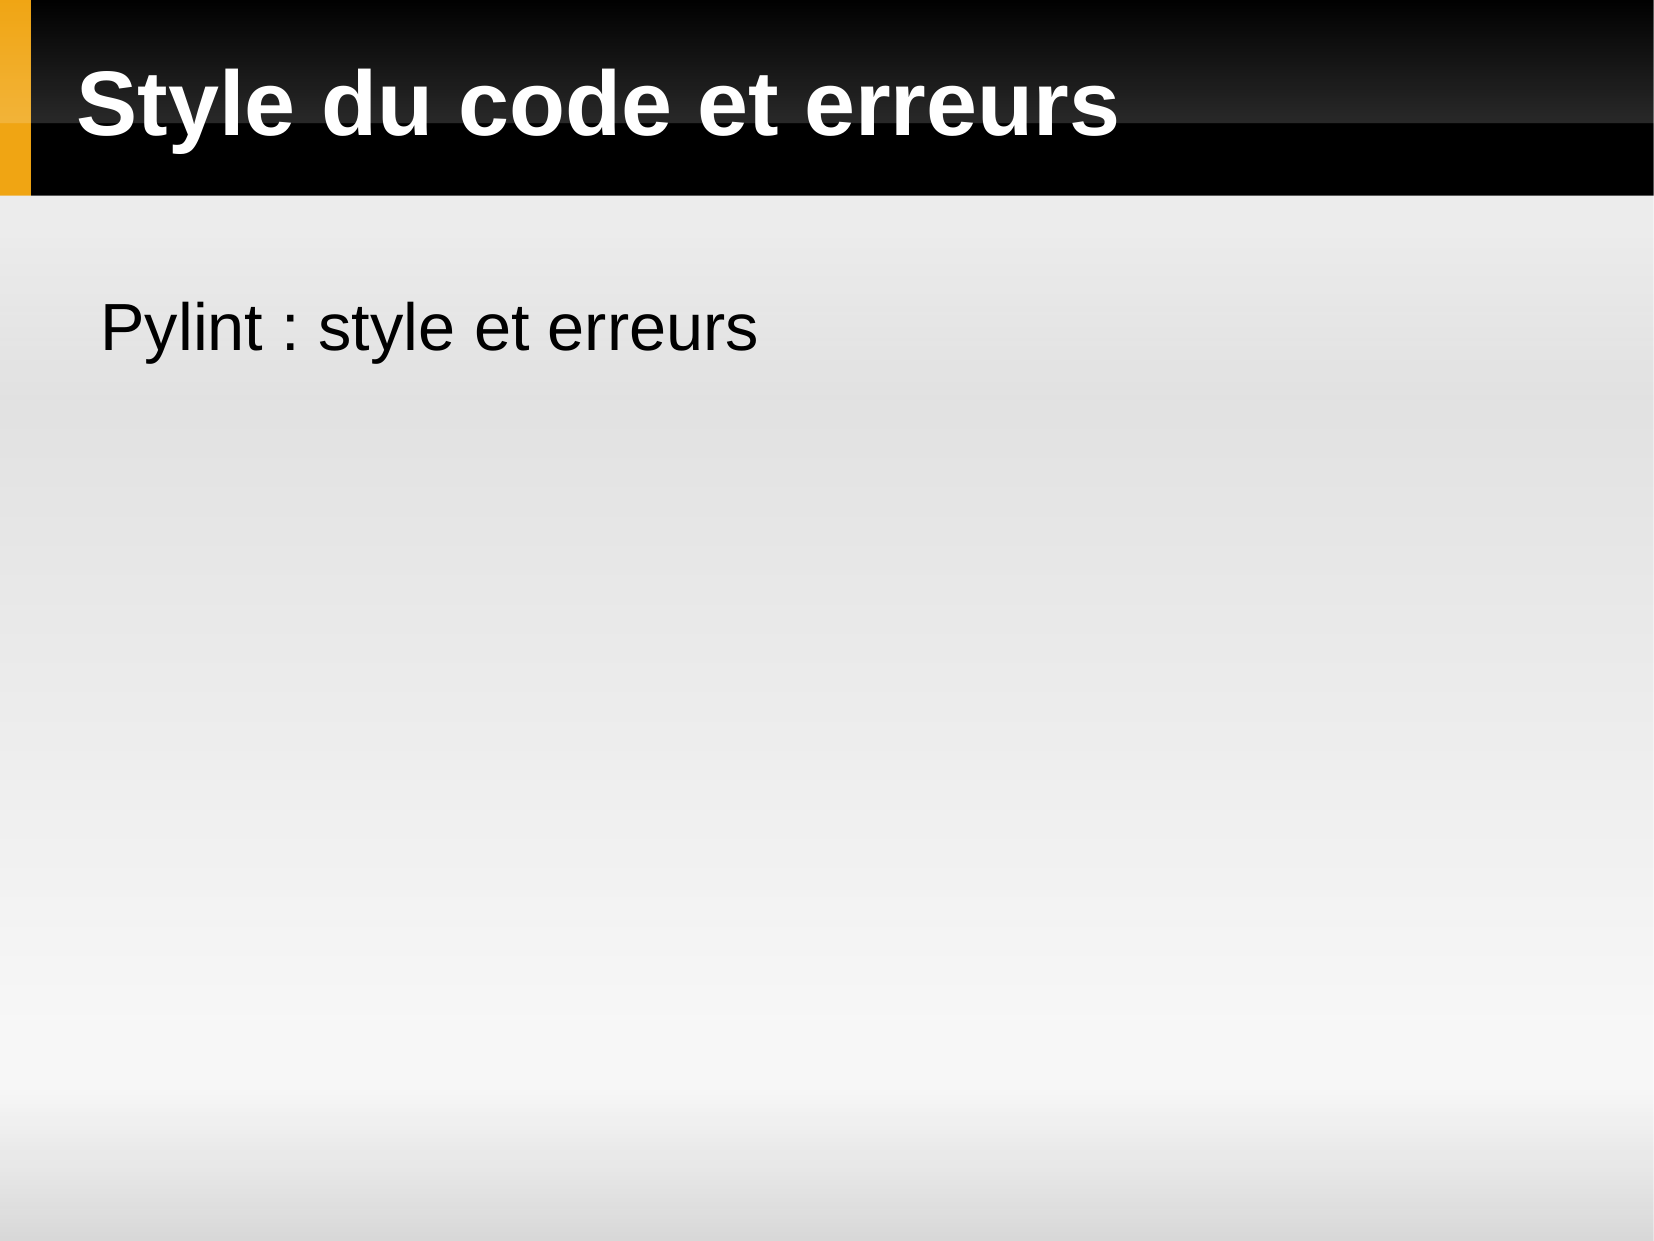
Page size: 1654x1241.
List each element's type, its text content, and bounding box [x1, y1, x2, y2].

title Style du code et erreurs [76, 7, 1565, 200]
picture [0, 0, 1654, 1241]
list Pylint : style et erreurs [82, 290, 1571, 1094]
